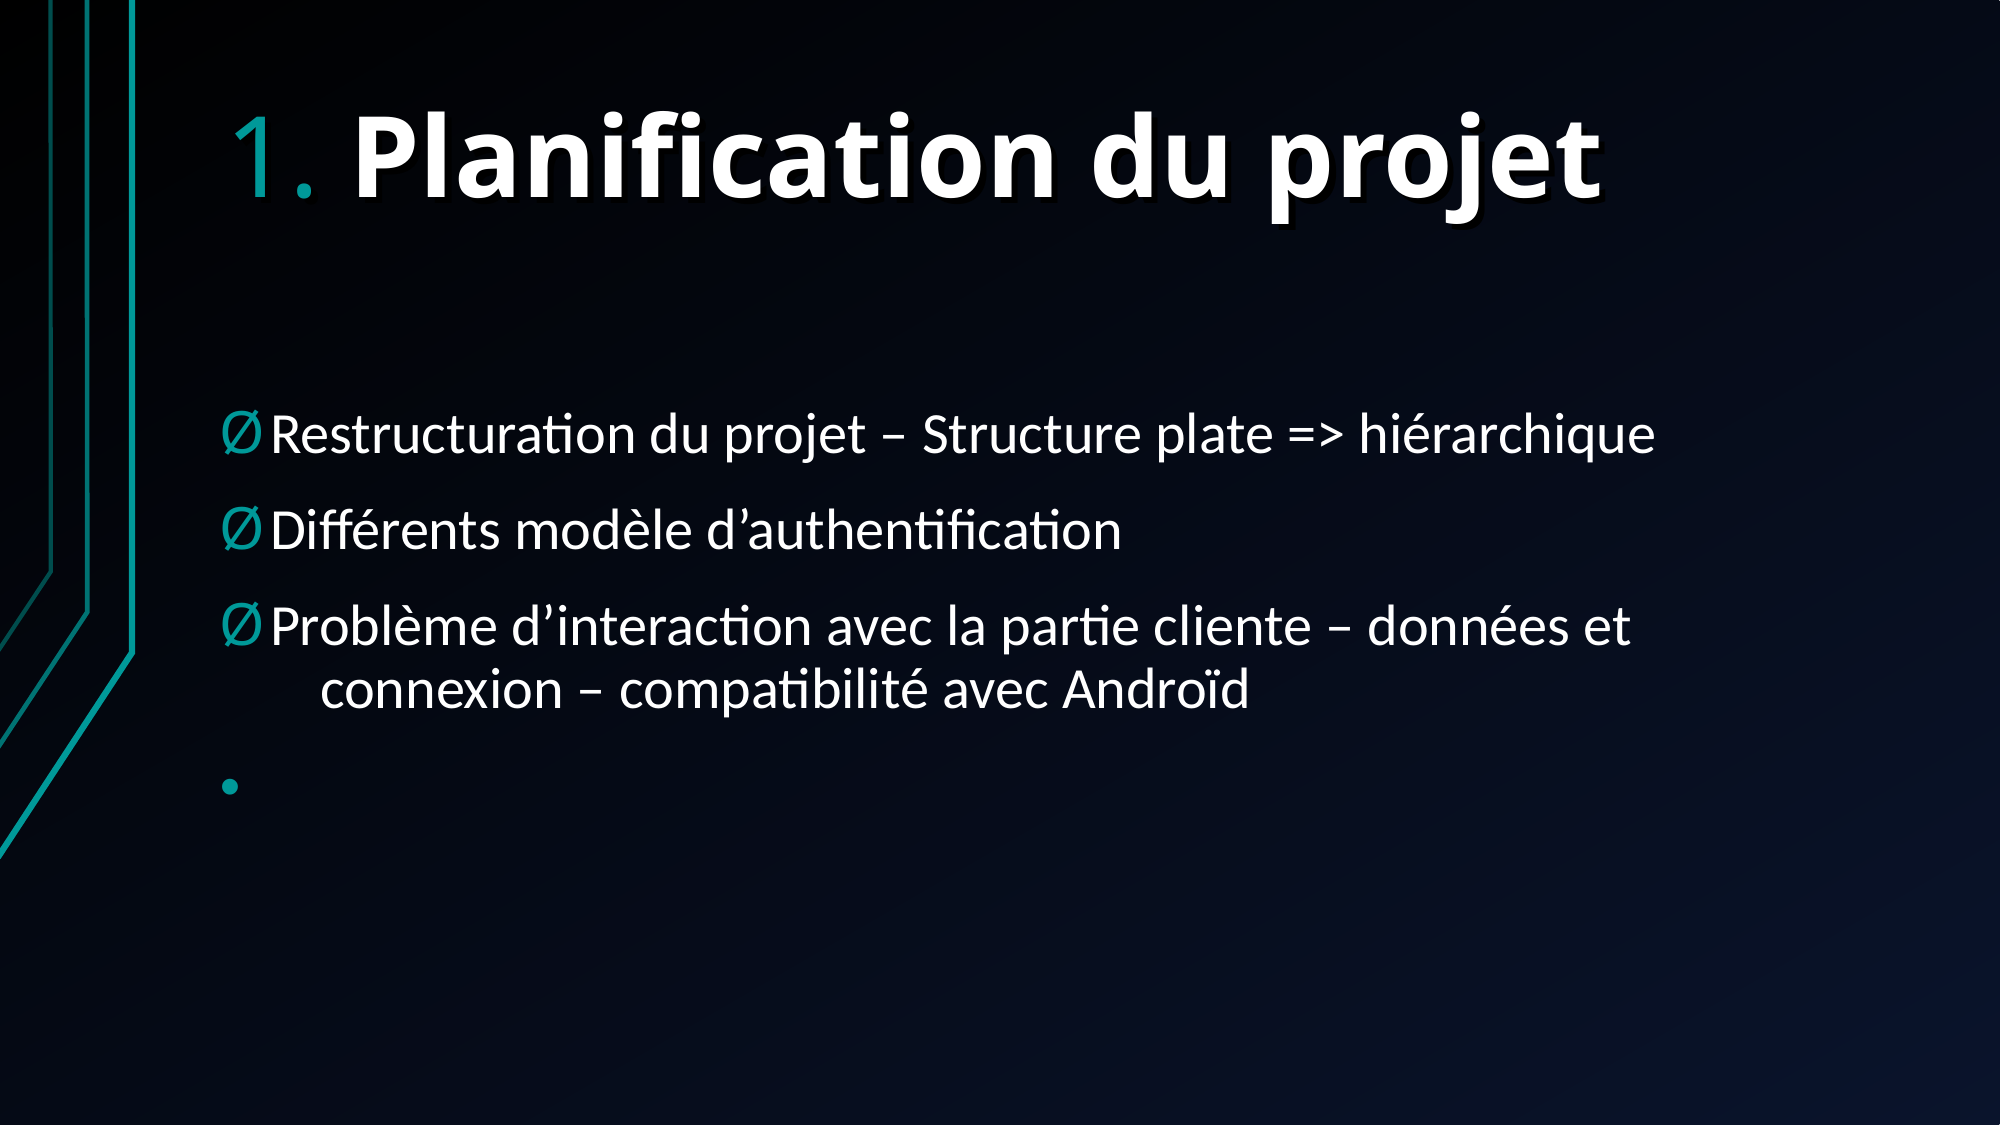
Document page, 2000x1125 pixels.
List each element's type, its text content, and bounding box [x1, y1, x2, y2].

list Restructuration du projet – Structure plate => hiérarchique Différents modèle d’authentification Problème d’interaction avec la partie cliente – données et connexion – compatibilité avec Androïd [199, 393, 1900, 1125]
title Planification du projet [205, 30, 1905, 232]
